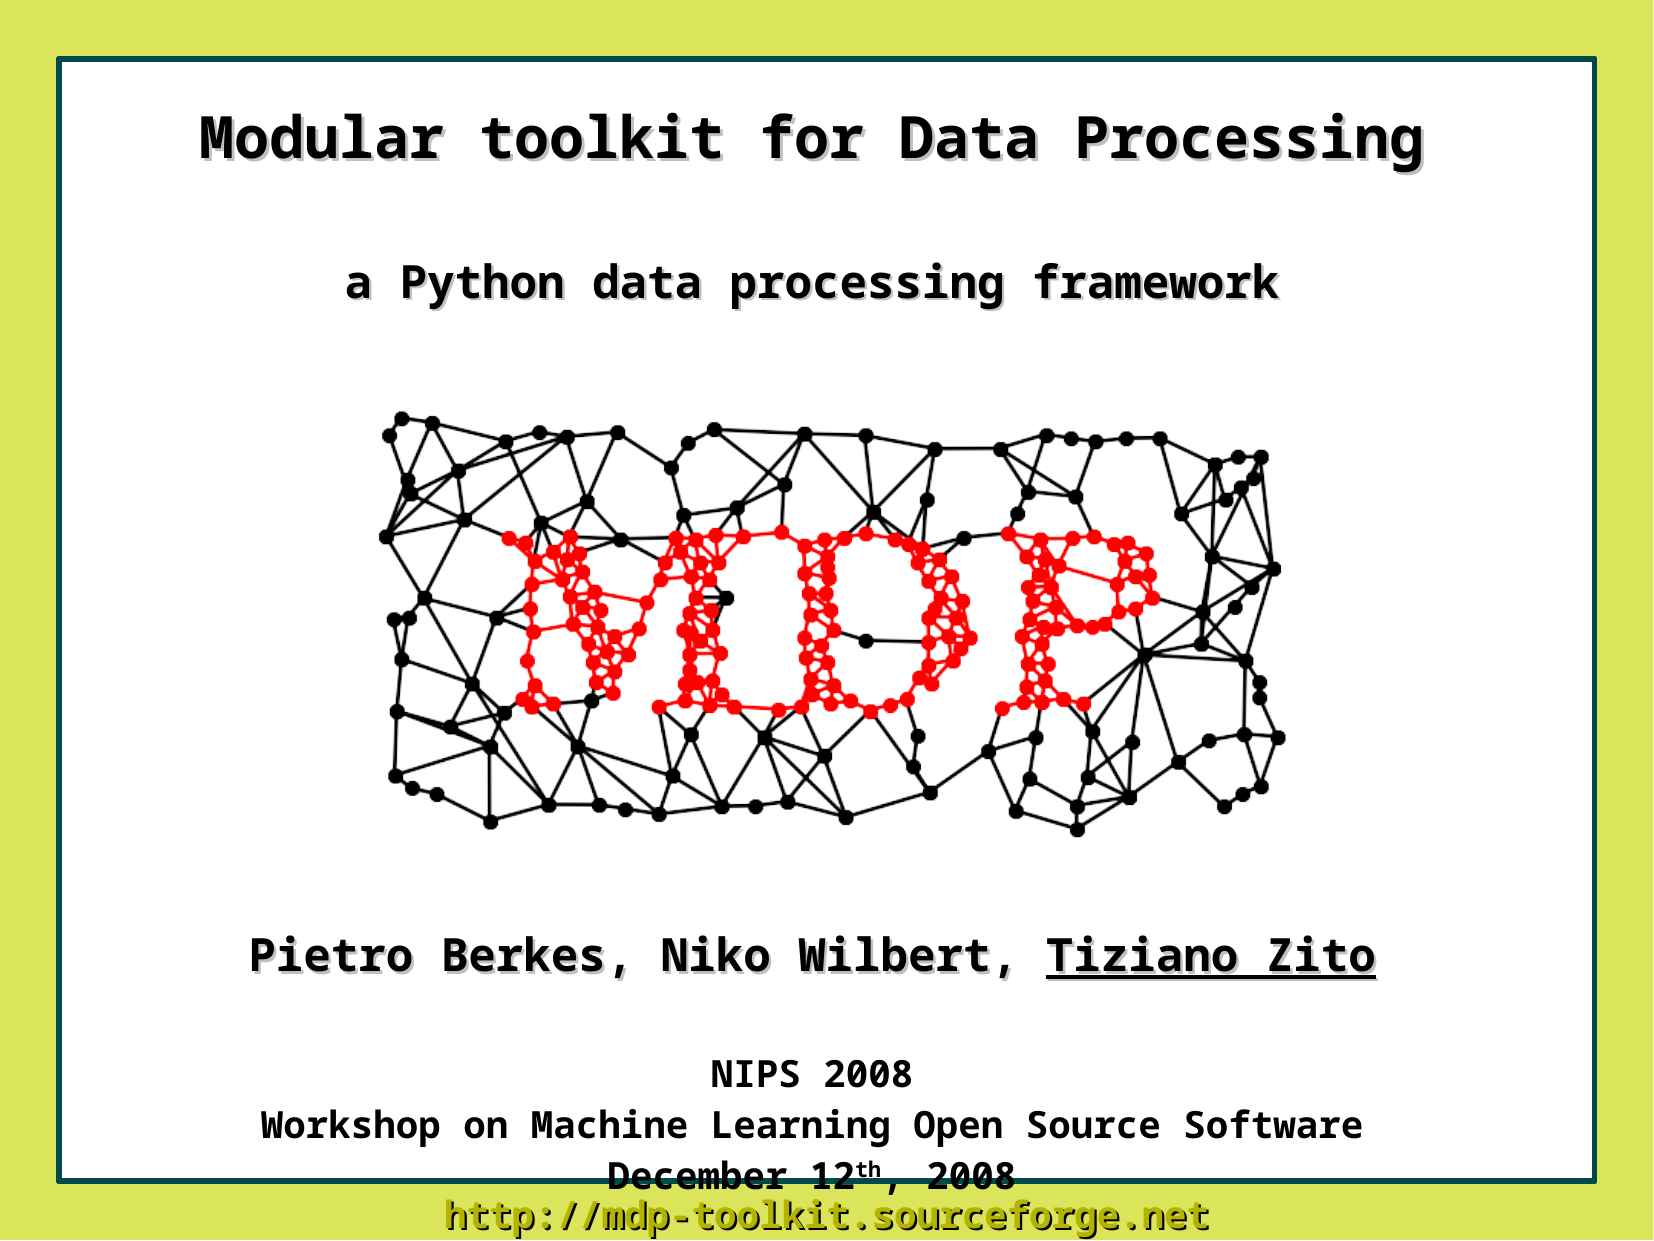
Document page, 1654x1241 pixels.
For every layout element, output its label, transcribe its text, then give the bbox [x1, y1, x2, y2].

text_box [844, 1176, 937, 1182]
text_box [991, 1176, 998, 1182]
text_box [59, 59, 1595, 1182]
text_box [777, 1176, 819, 1182]
text_box [749, 1176, 772, 1182]
text_box [637, 1176, 655, 1182]
text_box [682, 1176, 698, 1182]
picture [350, 390, 1306, 850]
text_box [727, 1176, 735, 1182]
text_box [660, 1176, 677, 1182]
text_box [938, 1176, 950, 1182]
text_box [825, 1176, 843, 1182]
text_box [614, 1176, 623, 1182]
text_box Pietro Berkes, Niko Wilbert, Tiziano Zito NIPS 2008 Workshop on Machine Learning Open Source Software December 12th, 2008 [88, 915, 1536, 1176]
text_box Modular toolkit for Data Processing a Python data processing framework [88, 88, 1536, 292]
